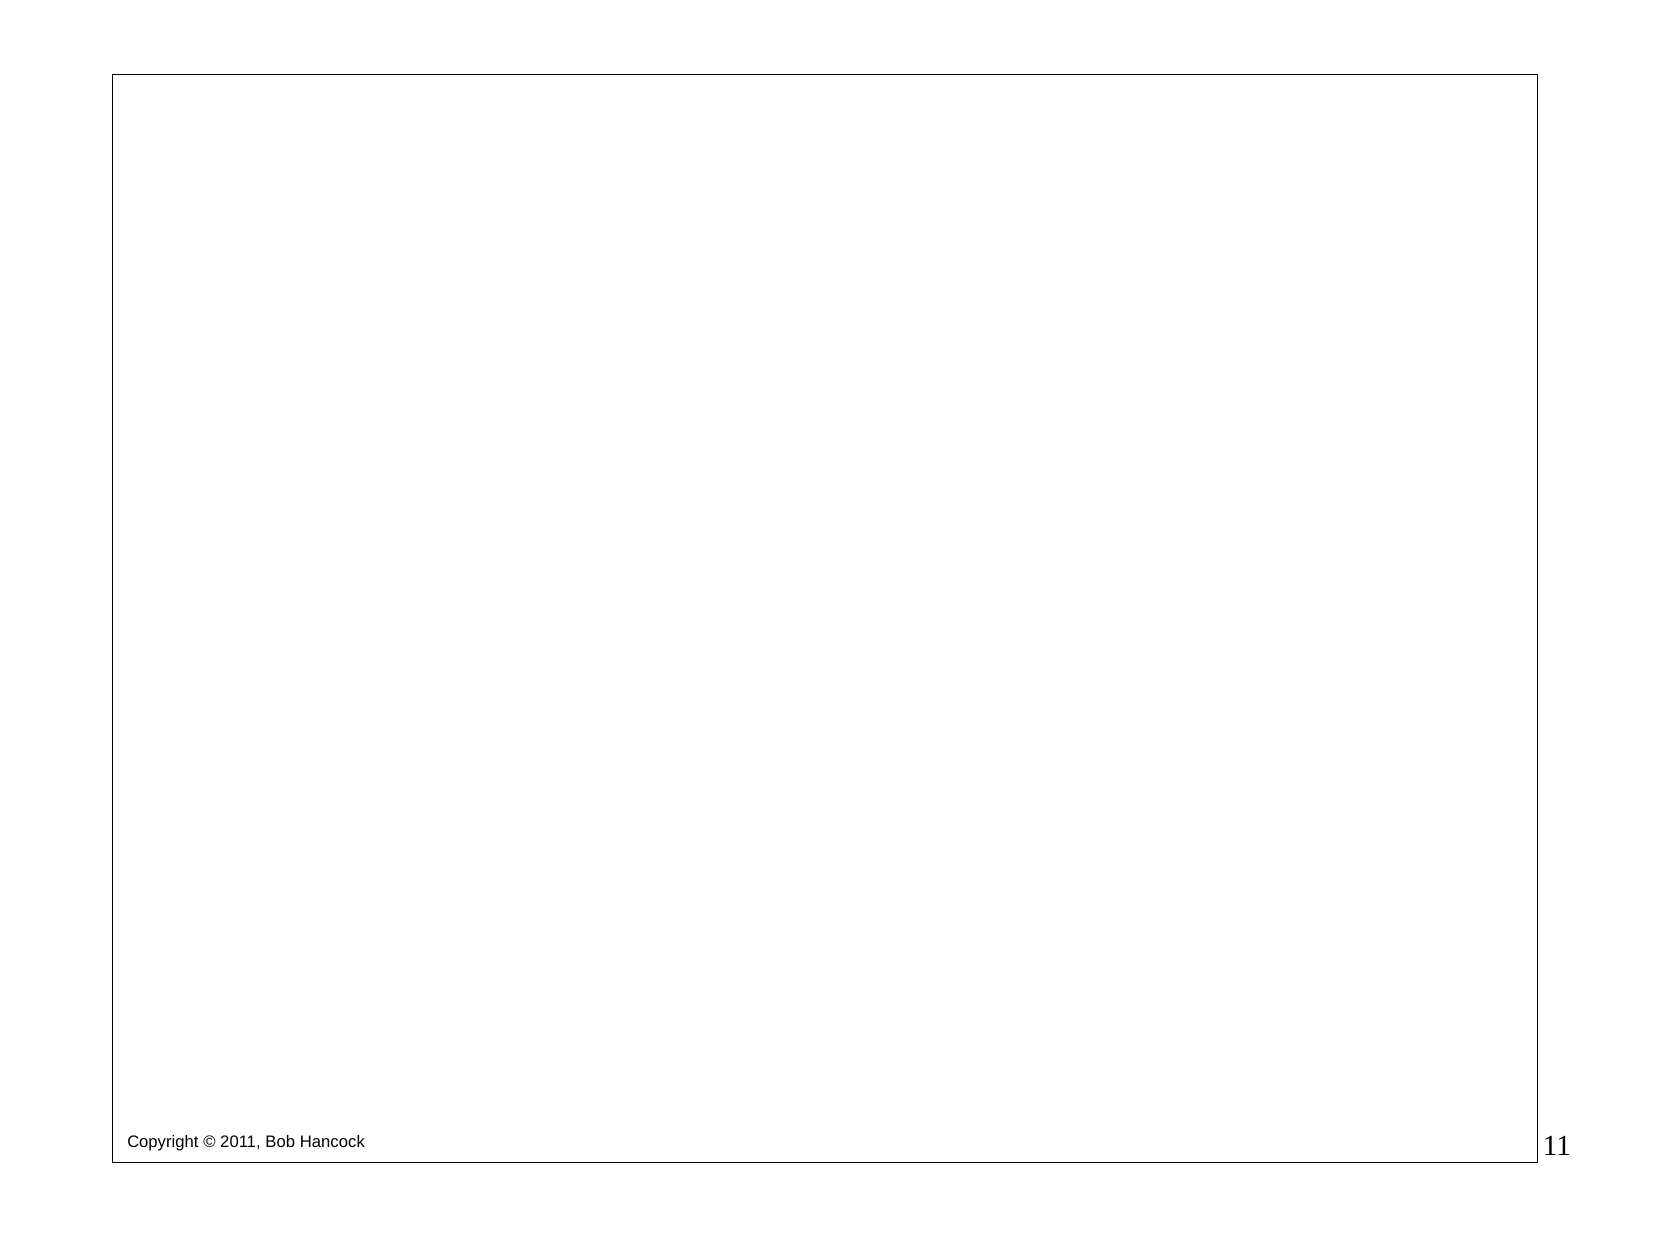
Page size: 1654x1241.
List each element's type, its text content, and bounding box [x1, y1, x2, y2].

text_box Copyright © 2011, Bob Hancock [112, 1125, 381, 1159]
